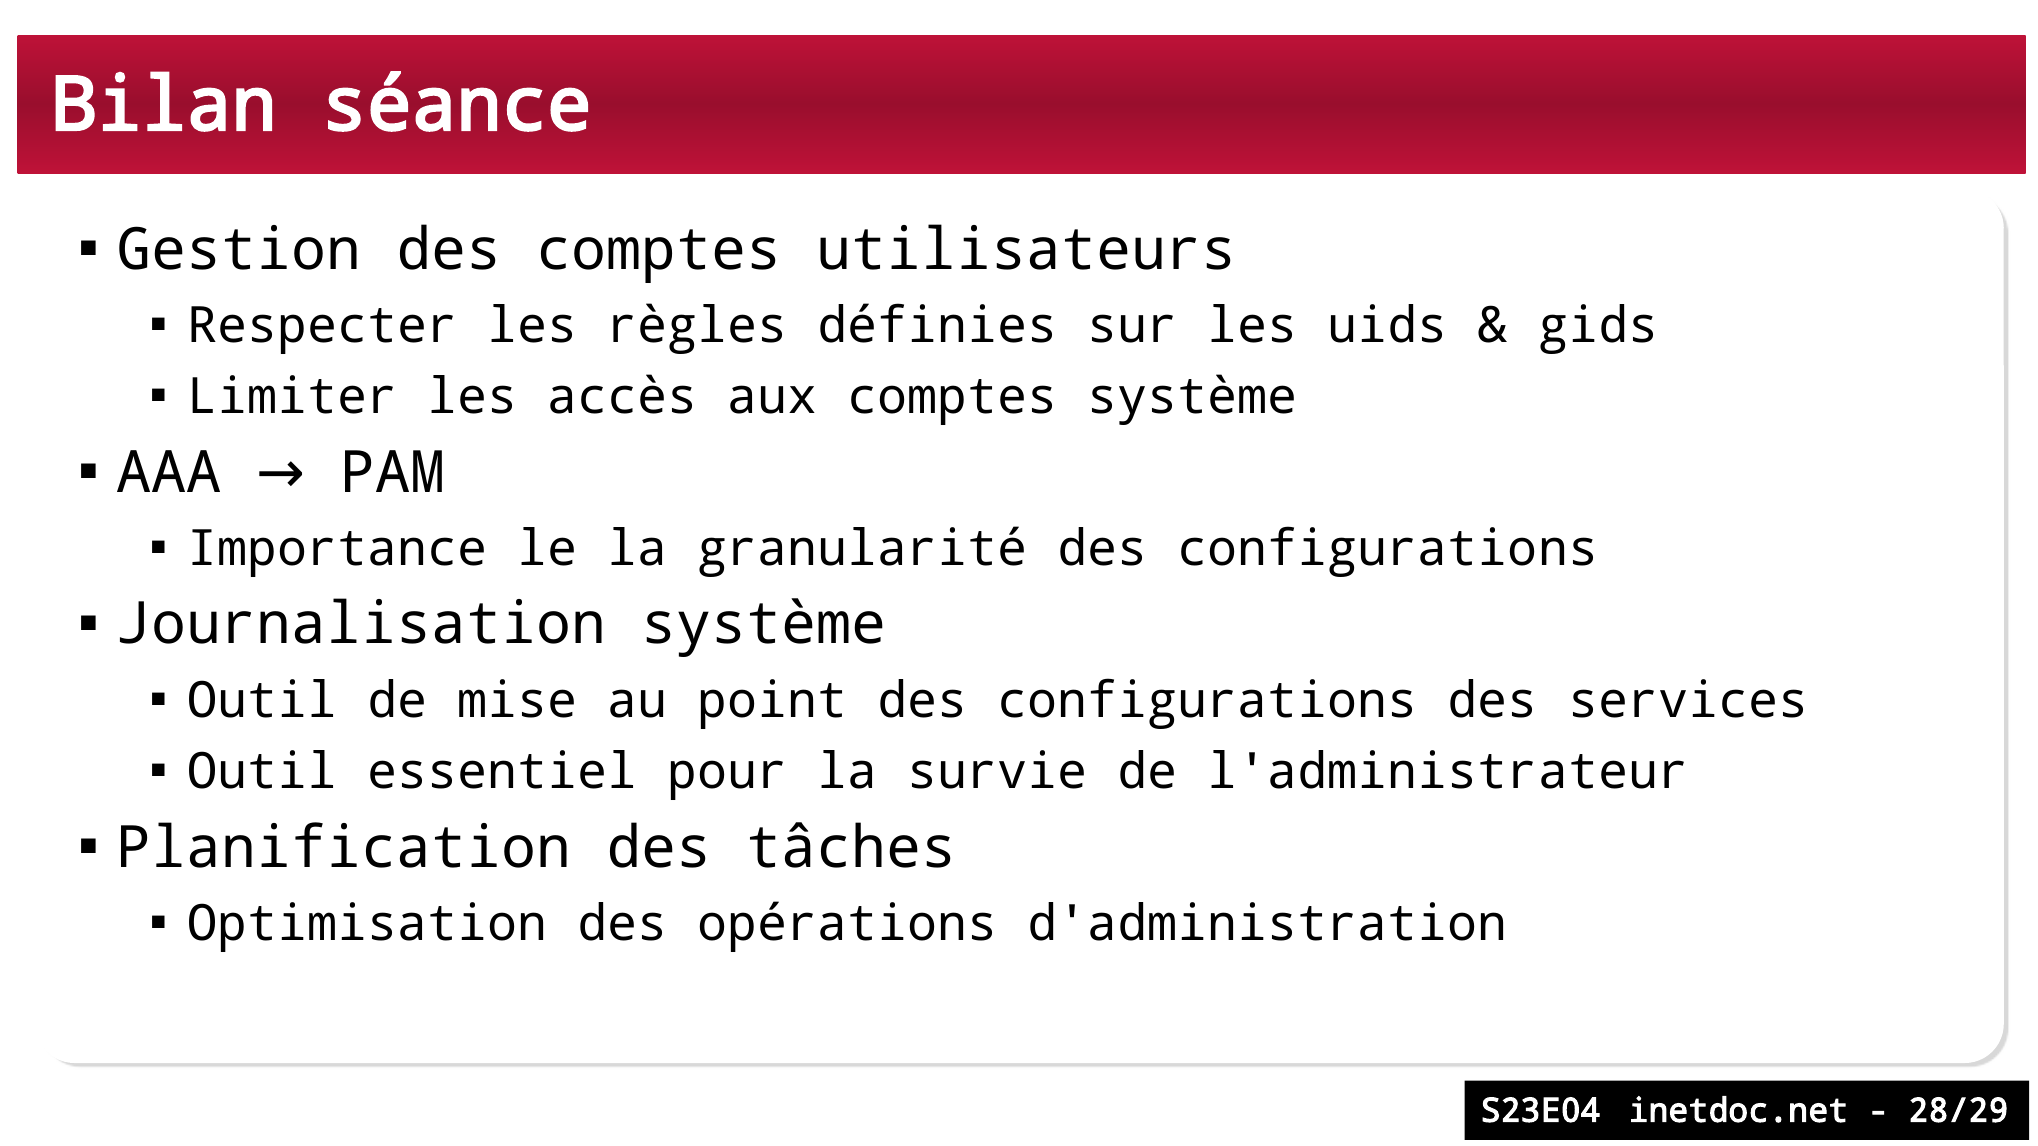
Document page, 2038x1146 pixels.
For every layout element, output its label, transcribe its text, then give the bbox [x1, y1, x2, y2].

text_box Gestion des comptes utilisateurs Respecter les règles définies sur les uids & gids Limiter les accès aux comptes système AAA → PAM Importance le la granularité des configurations Journalisation système Outil de mise au point des configurations des services Outil essentiel pour la survie de l'administrateur Planification des tâches Optimisation des opérations d'administration [35, 188, 2004, 1064]
text_box S23E04 inetdoc.net - <numéro>/29 [1464, 1080, 2030, 1140]
text_box Bilan séance [17, 35, 2026, 174]
